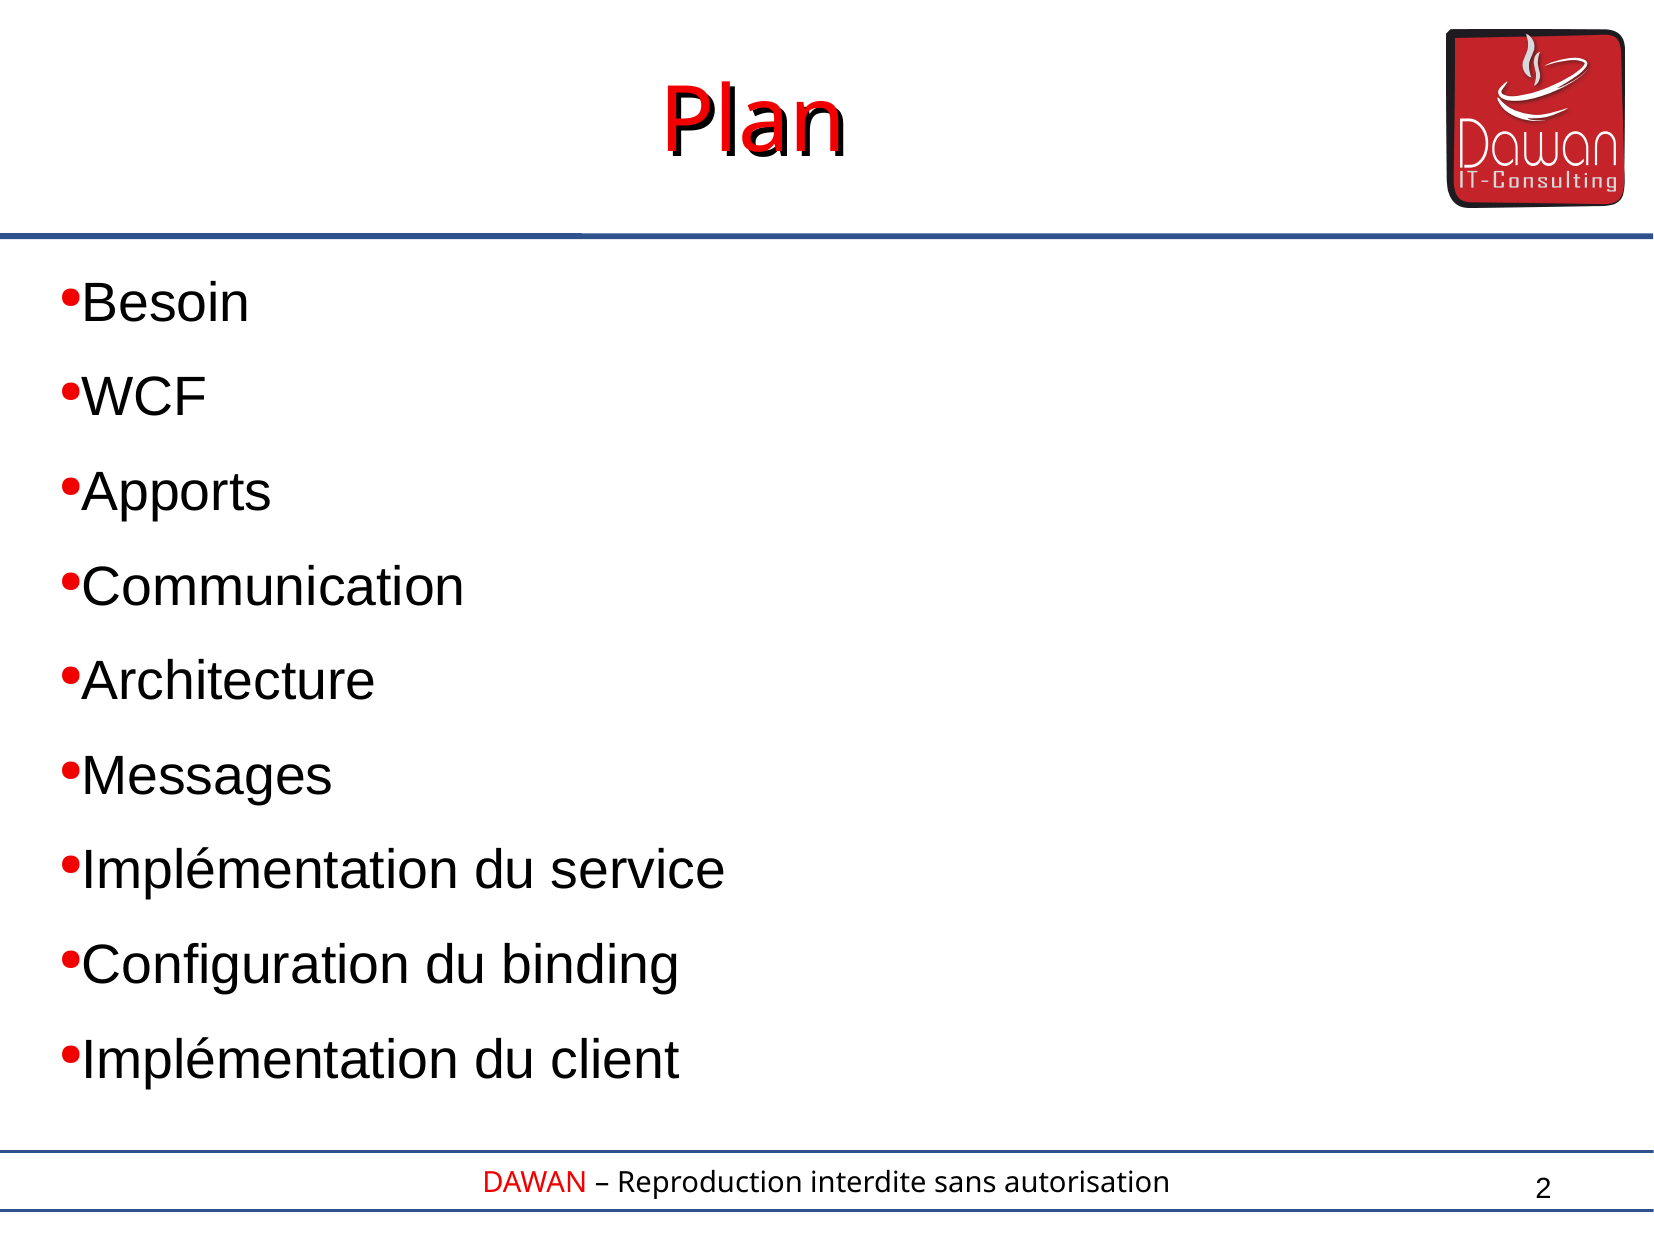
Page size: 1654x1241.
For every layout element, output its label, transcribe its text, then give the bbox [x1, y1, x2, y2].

list Besoin WCF Apports Communication Architecture Messages Implémentation du service Configuration du binding Implémentation du client [59, 265, 1595, 1094]
title Plan [59, 24, 1447, 206]
text_box [1535, 1169, 1595, 1234]
